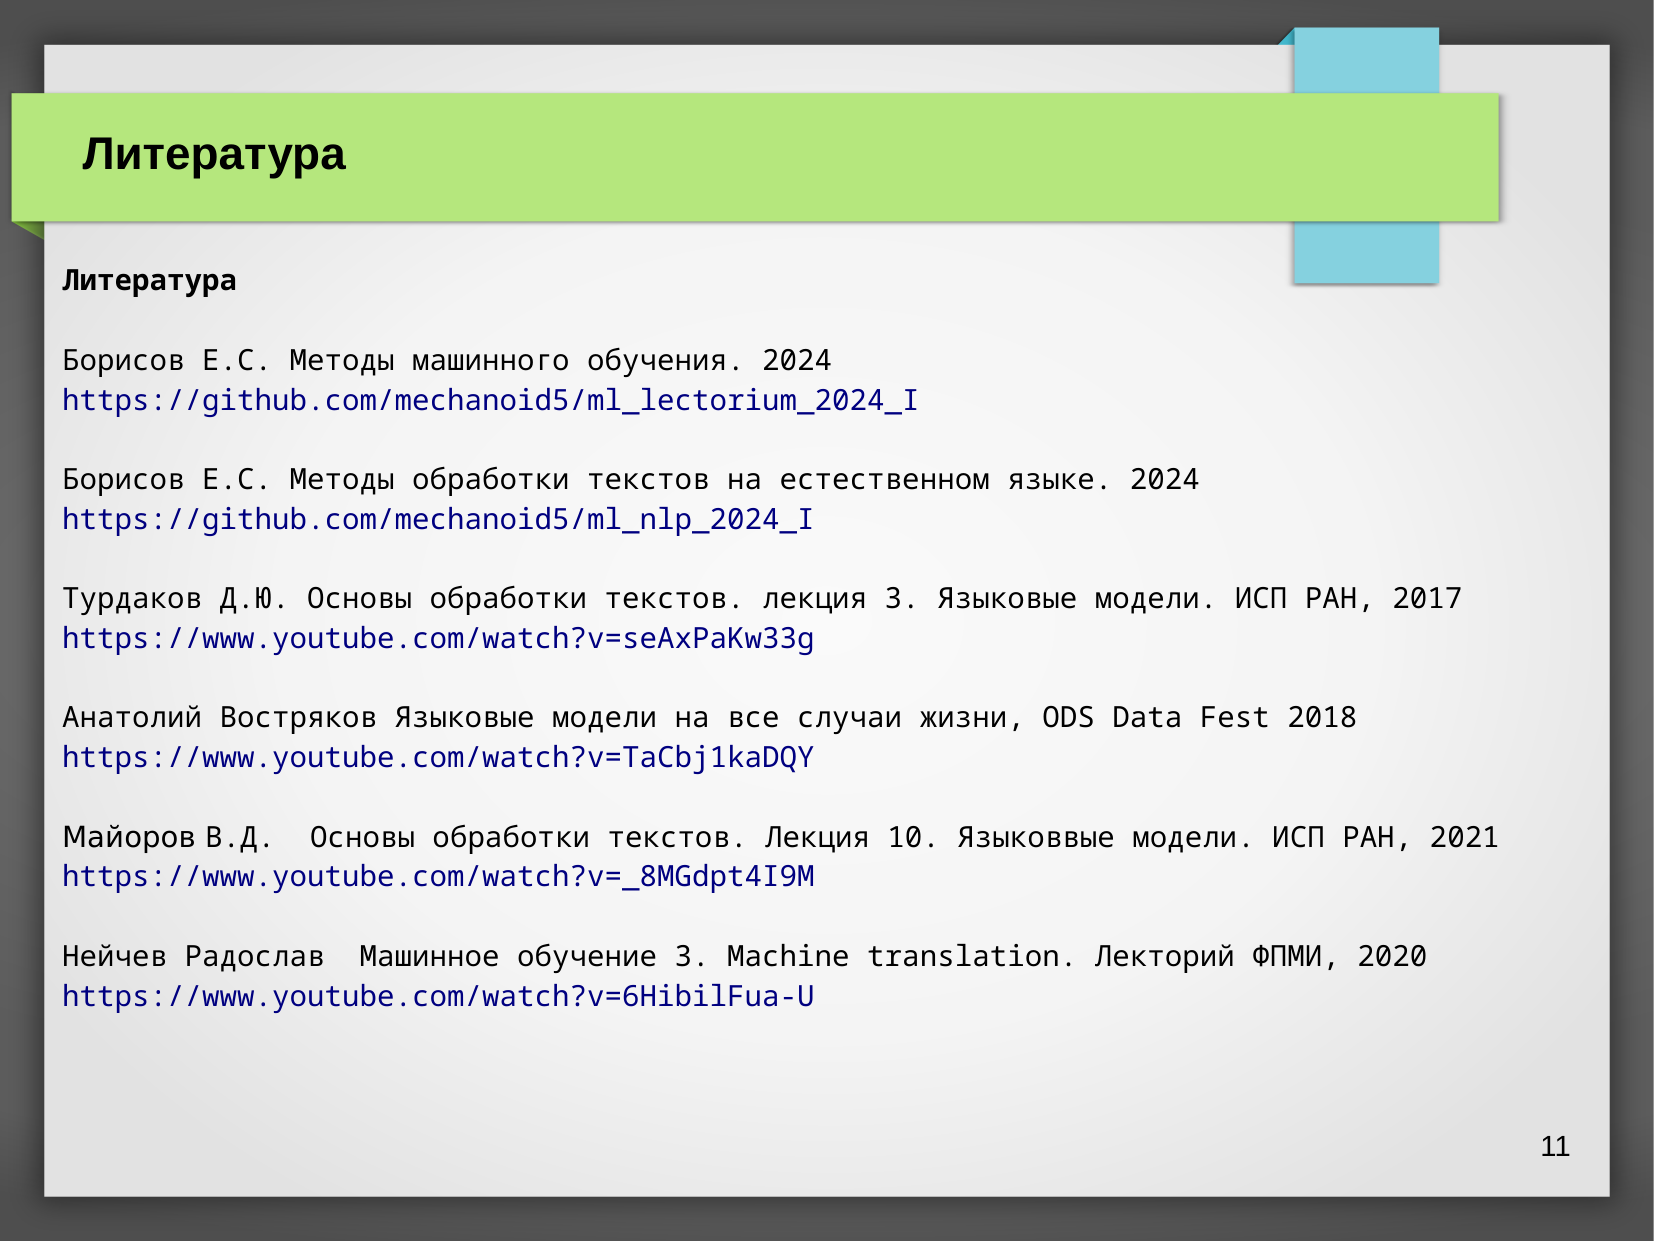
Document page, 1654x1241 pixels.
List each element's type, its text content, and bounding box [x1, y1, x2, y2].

title Литература [82, 121, 1489, 187]
picture [0, 0, 1654, 1241]
text_box Литература Борисов Е.С. Методы машинного обучения. 2024 https://github.com/mechanoid5/ml_lectorium_2024_I Борисов Е.С. Методы обработки текстов на естественном языке. 2024 https://github.com/mechanoid5/ml_nlp_2024_I Турдаков Д.Ю. Основы обработки текстов. лекция 3. Языковые модели. ИСП РАН, 2017 https://www.youtube.com/watch?v=seAxPaKw33g Анатолий Востряков Языковые модели на все случаи жизни, ODS Data Fest 2018 https://www.youtube.com/watch?v=TaCbj1kaDQY Майоров В.Д. Основы обработки текстов. Лекция 10. Языковвые модели. ИСП РАН, 2021 https://www.youtube.com/watch?v=_8MGdpt4I9M Нейчев Радослав Машинное обучение 3. Machine translation. Лекторий ФПМИ, 2020 https://www.youtube.com/watch?v=6HibilFua-U [47, 252, 1595, 1158]
